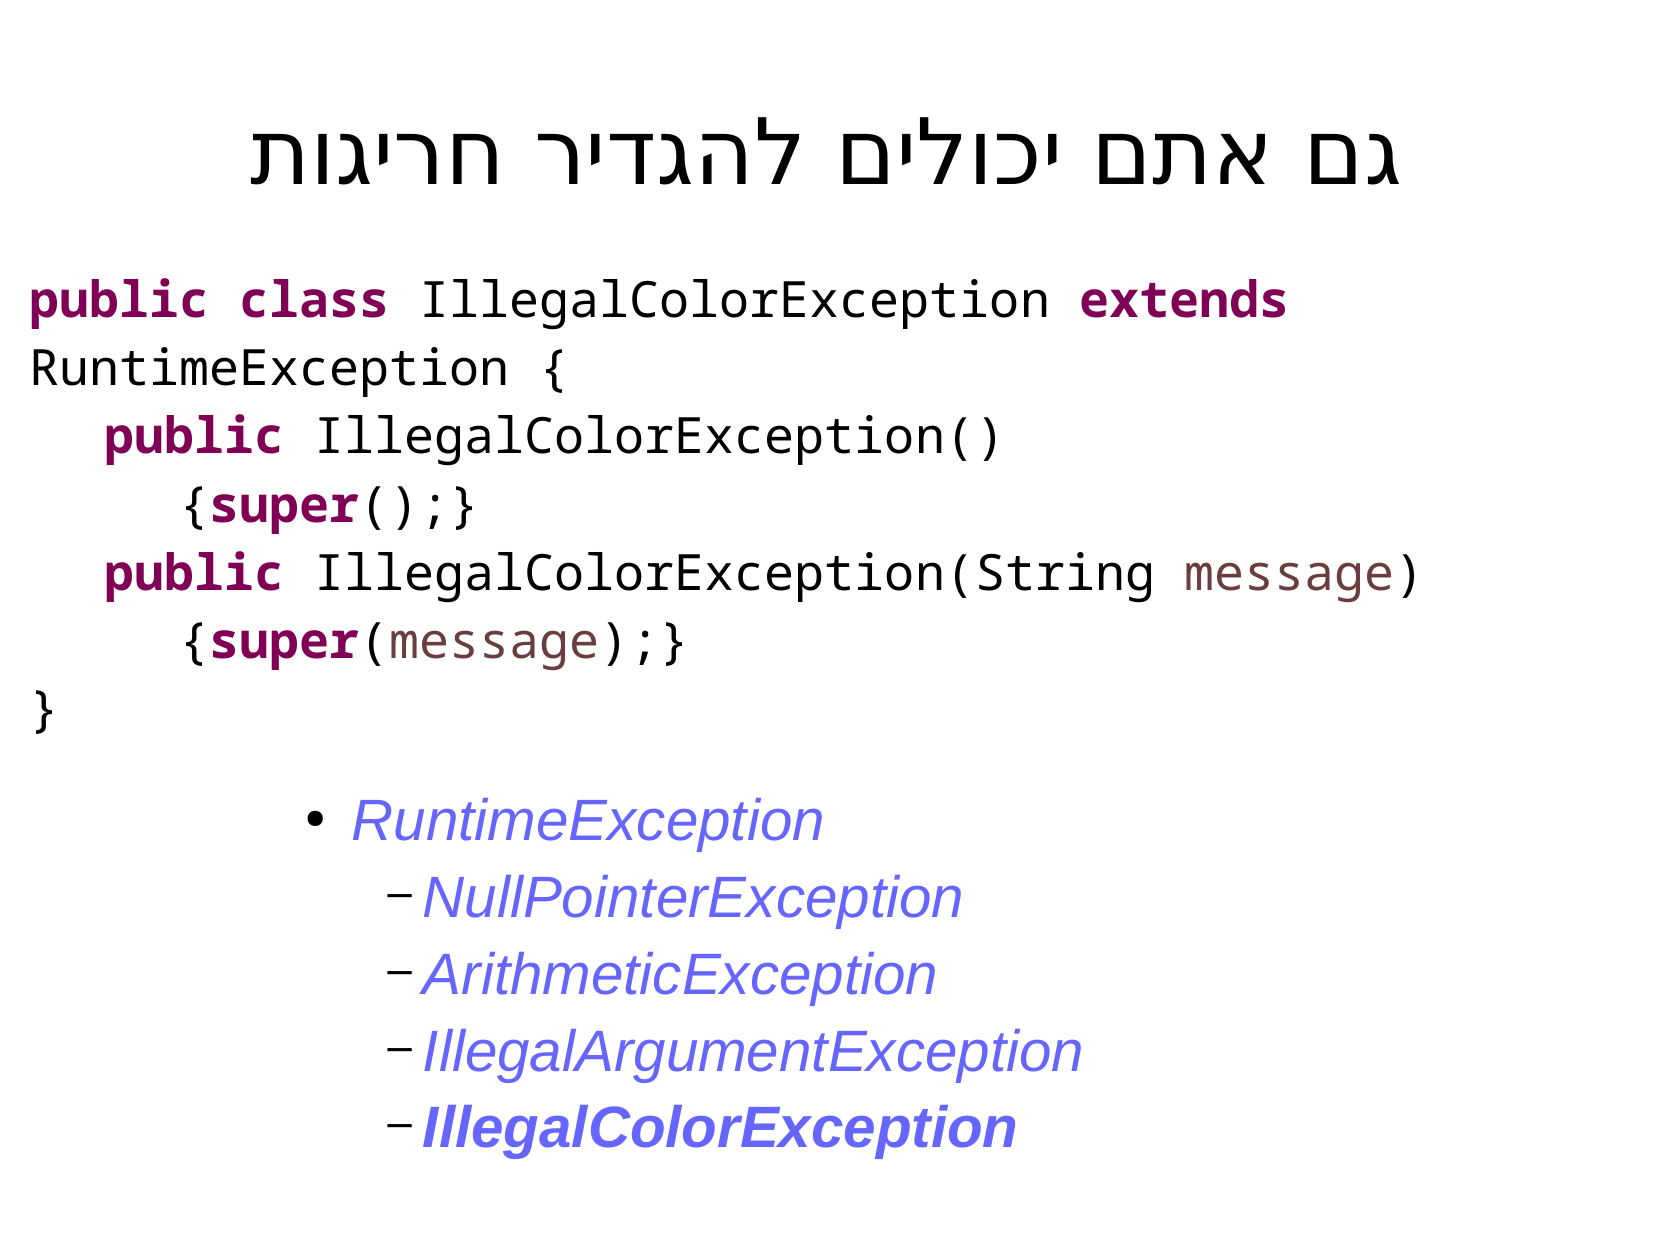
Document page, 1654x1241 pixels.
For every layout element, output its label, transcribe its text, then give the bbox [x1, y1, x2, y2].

text_box public class IllegalColorException extends RuntimeException { public IllegalColorException() {super();} public IllegalColorException(String message) {super(message);} } [15, 256, 1654, 746]
title גם אתם יכולים להגדיר חריגות [82, 49, 1571, 256]
list RuntimeException NullPointerException ArithmeticException IllegalArgumentException IllegalColorException [101, 746, 1591, 1186]
